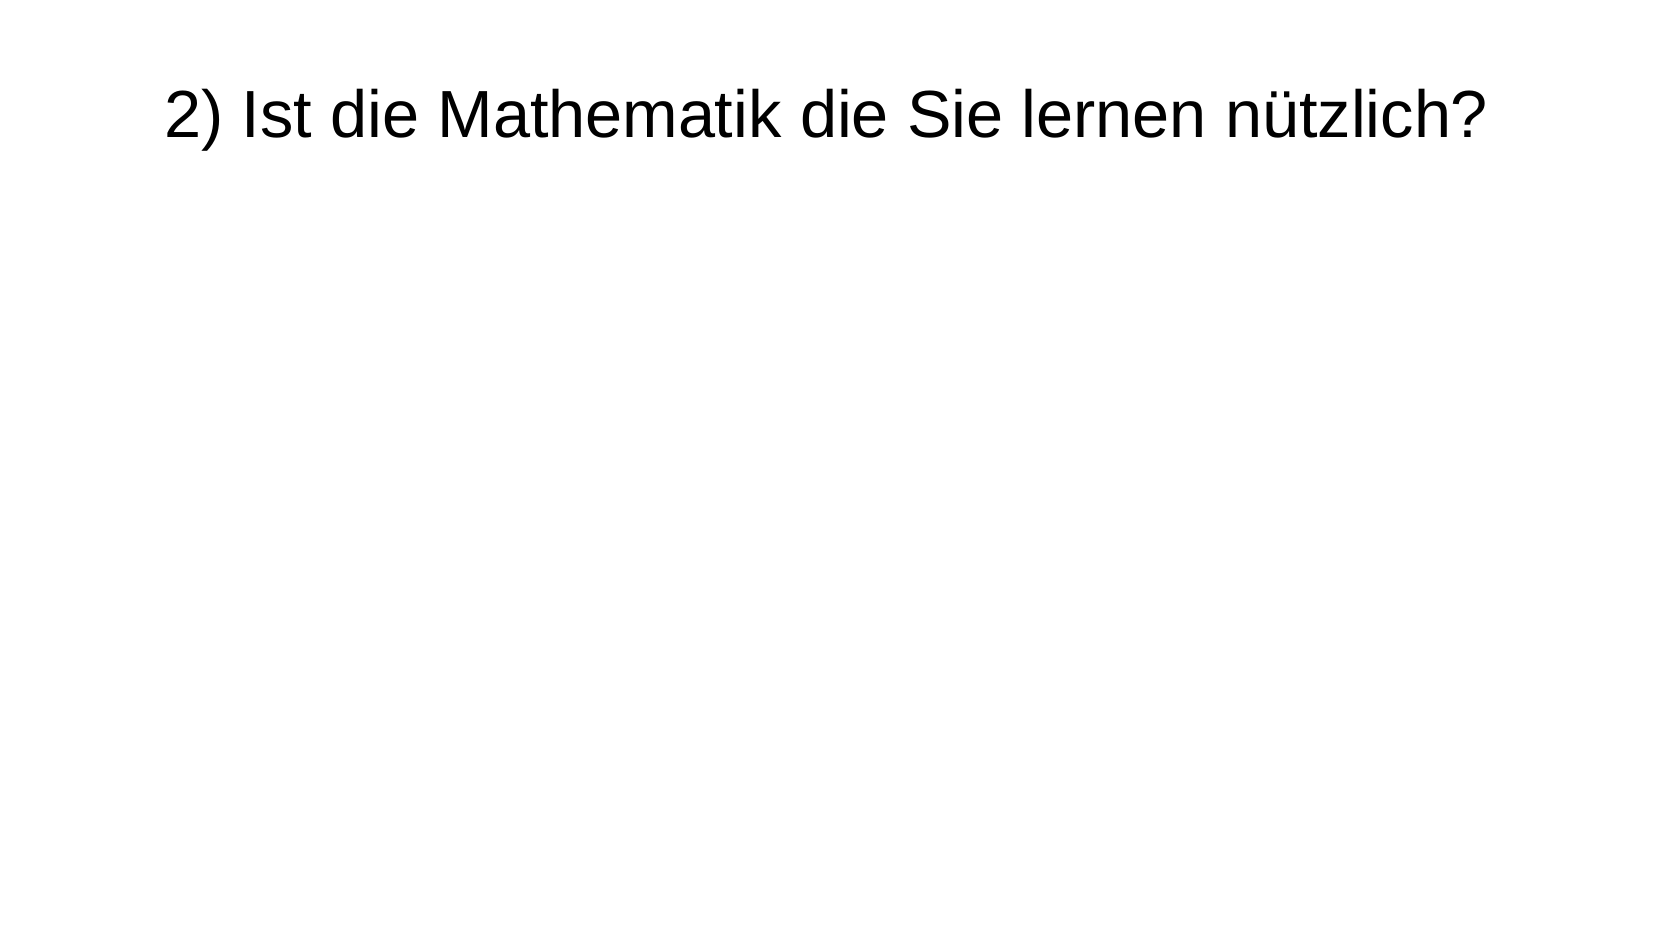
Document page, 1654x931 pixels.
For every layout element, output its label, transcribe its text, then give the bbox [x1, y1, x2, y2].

title 2) Ist die Mathematik die Sie lernen nützlich? [82, 37, 1571, 193]
